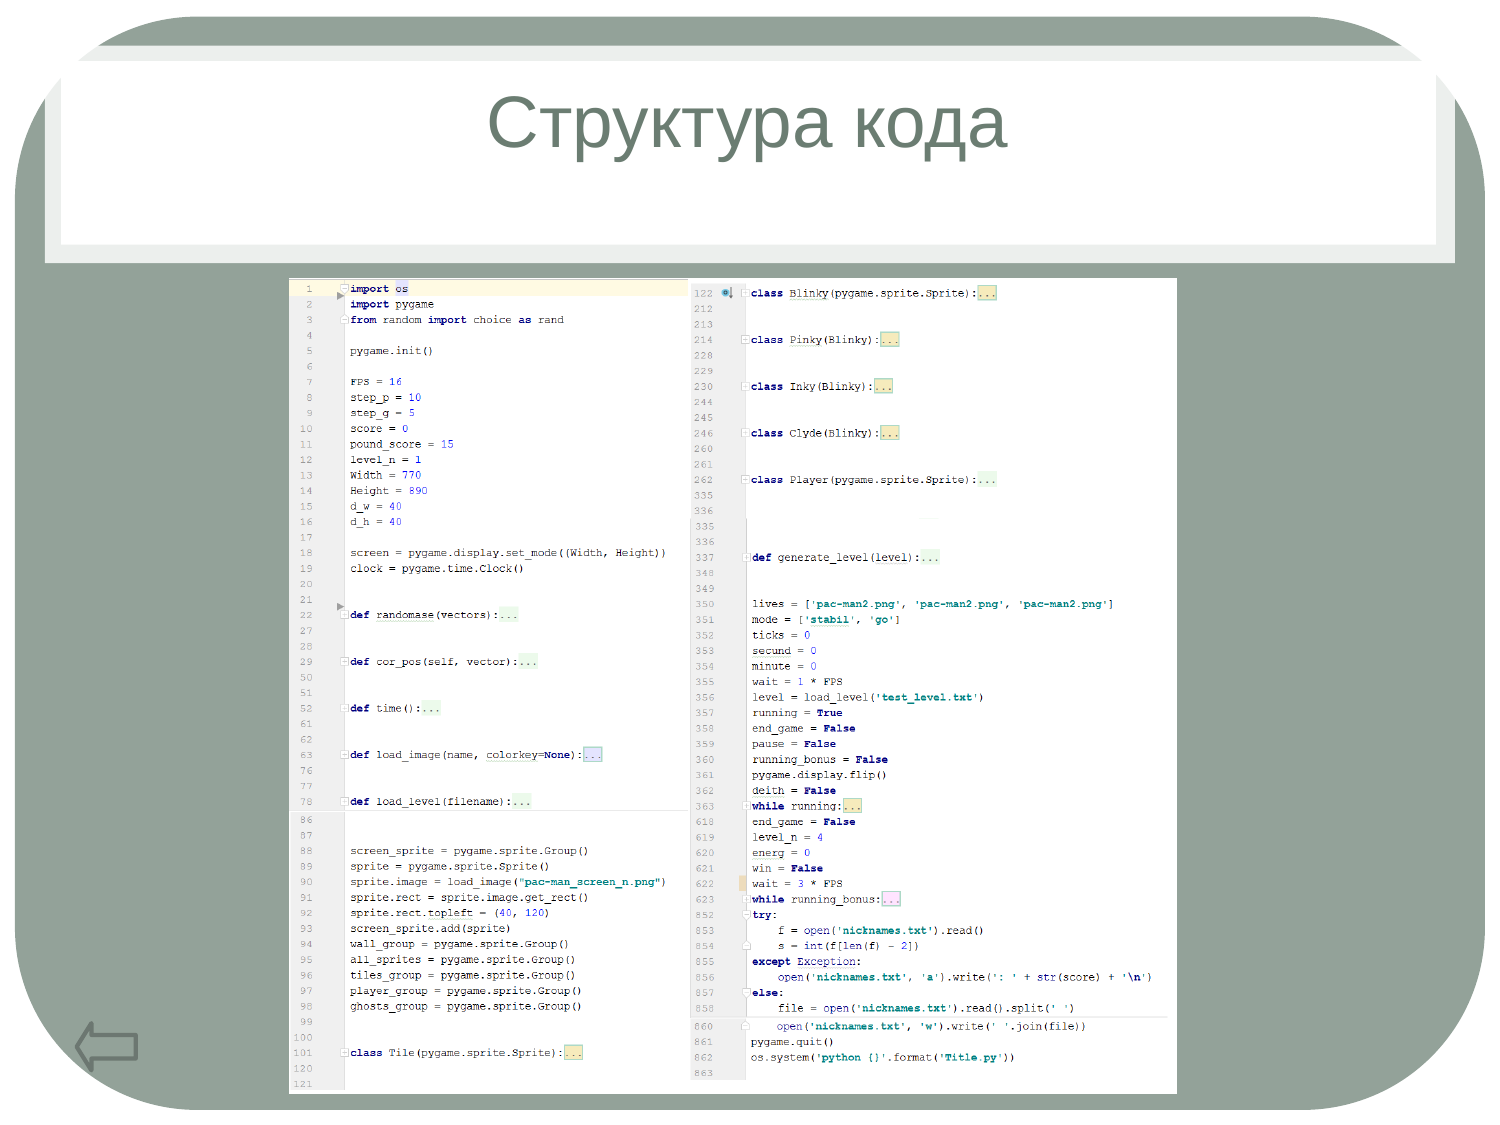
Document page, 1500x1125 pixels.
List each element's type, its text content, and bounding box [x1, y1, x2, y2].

title Структура кода [69, 66, 1425, 238]
picture [289, 278, 1177, 1094]
text_box [76, 1023, 136, 1071]
